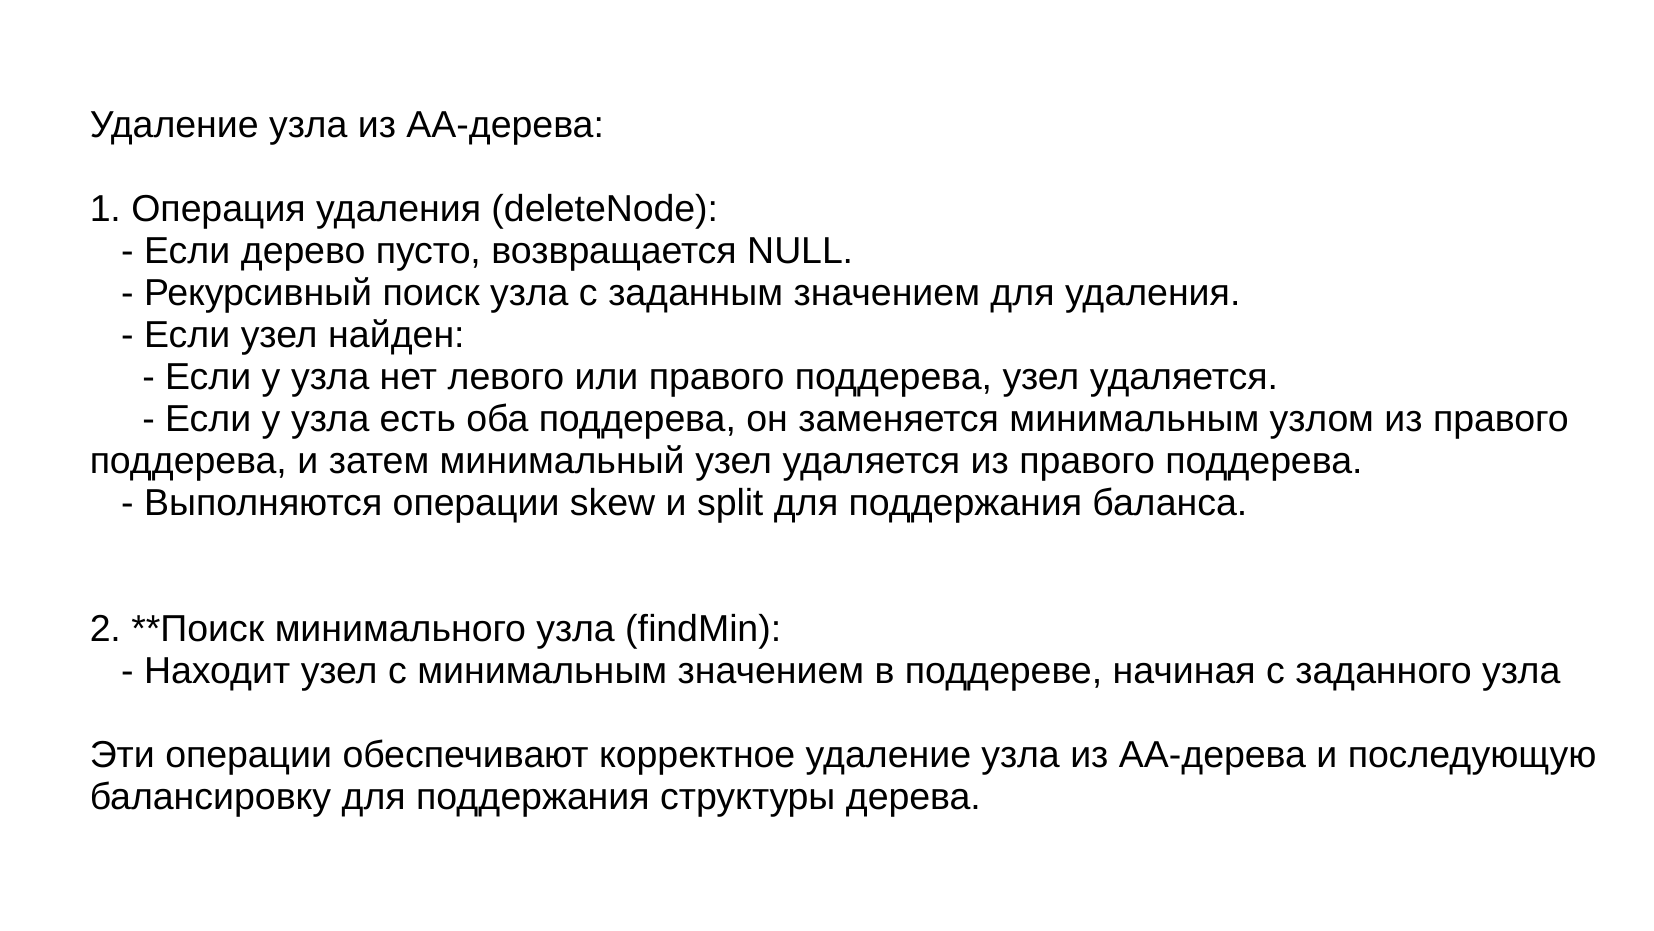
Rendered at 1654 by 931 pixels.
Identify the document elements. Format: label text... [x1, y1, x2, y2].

text_box Удаление узла из АА-дерева: 1. Операция удаления (deleteNode): - Если дерево пусто, возвращается NULL. - Рекурсивный поиск узла с заданным значением для удаления. - Если узел найден: - Если у узла нет левого или правого поддерева, узел удаляется. - Если у узла есть оба поддерева, он заменяется минимальным узлом из правого поддерева, и затем минимальный узел удаляется из правого поддерева. - Выполняются операции skew и split для поддержания баланса. 2. **Поиск минимального узла (findMin): - Находит узел с минимальным значением в поддереве, начиная с заданного узла Эти операции обеспечивают корректное удаление узла из АА-дерева и последующую балансировку для поддержания структуры дерева. [75, 96, 1613, 826]
